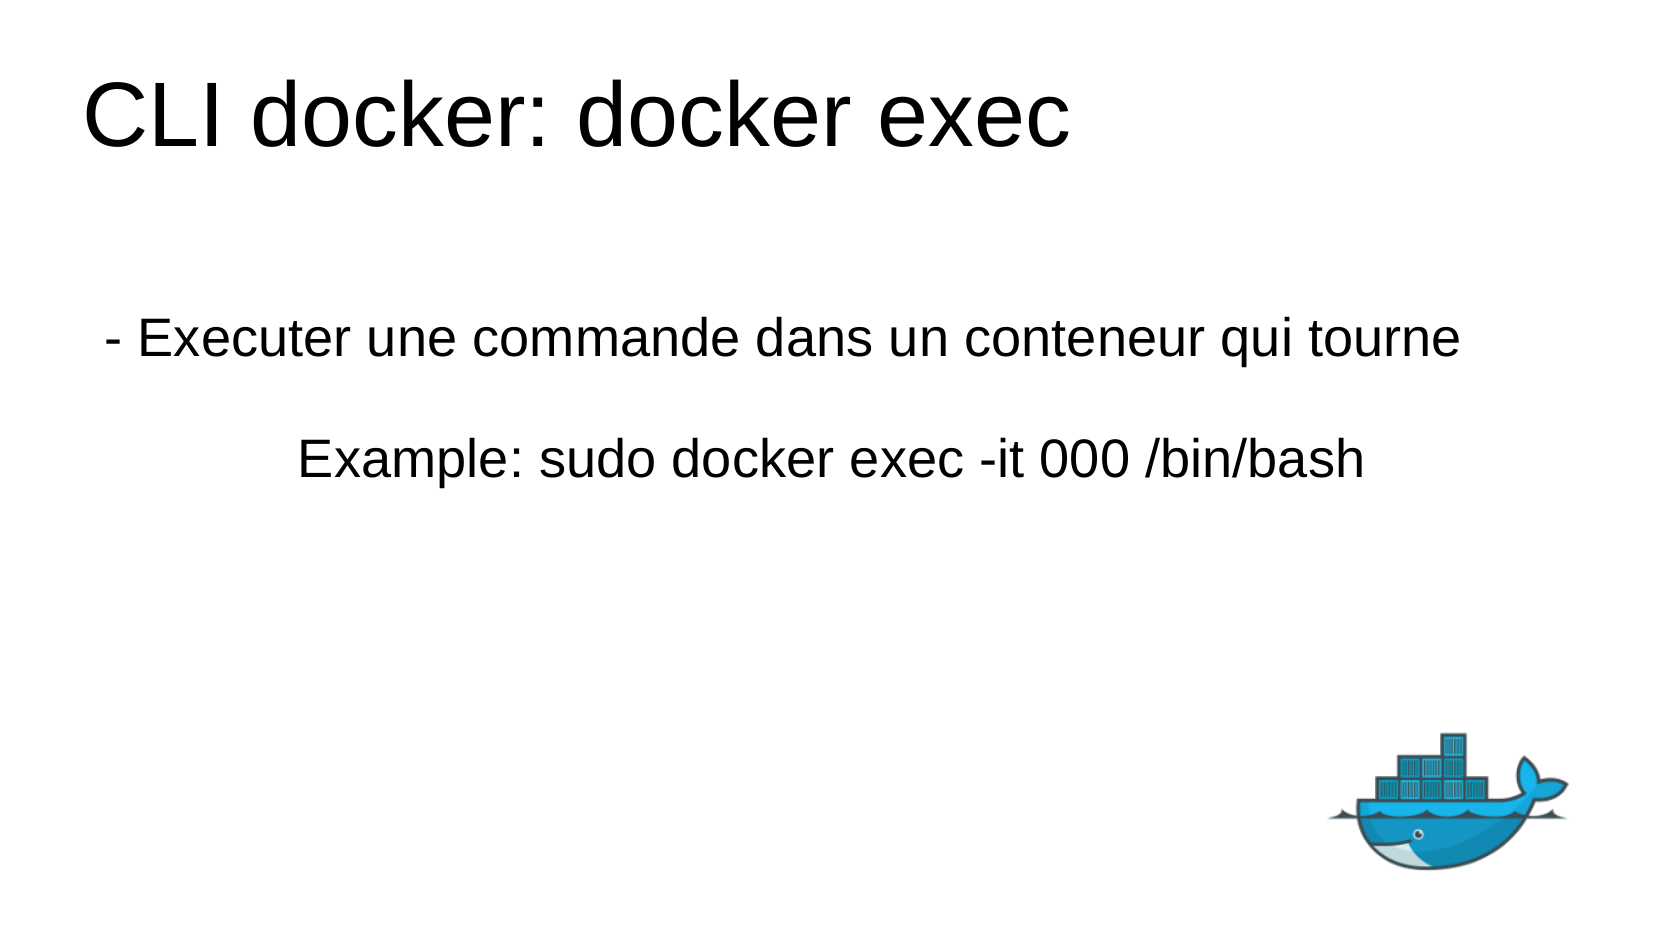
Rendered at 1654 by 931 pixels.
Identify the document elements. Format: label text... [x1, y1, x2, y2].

text_box [75, 210, 1591, 679]
title CLI docker: docker exec [82, 37, 1571, 193]
text_box - Executer une commande dans un conteneur qui tourne Example: sudo docker exec -it 000 /bin/bash [90, 300, 1576, 497]
picture [1260, 673, 1636, 931]
